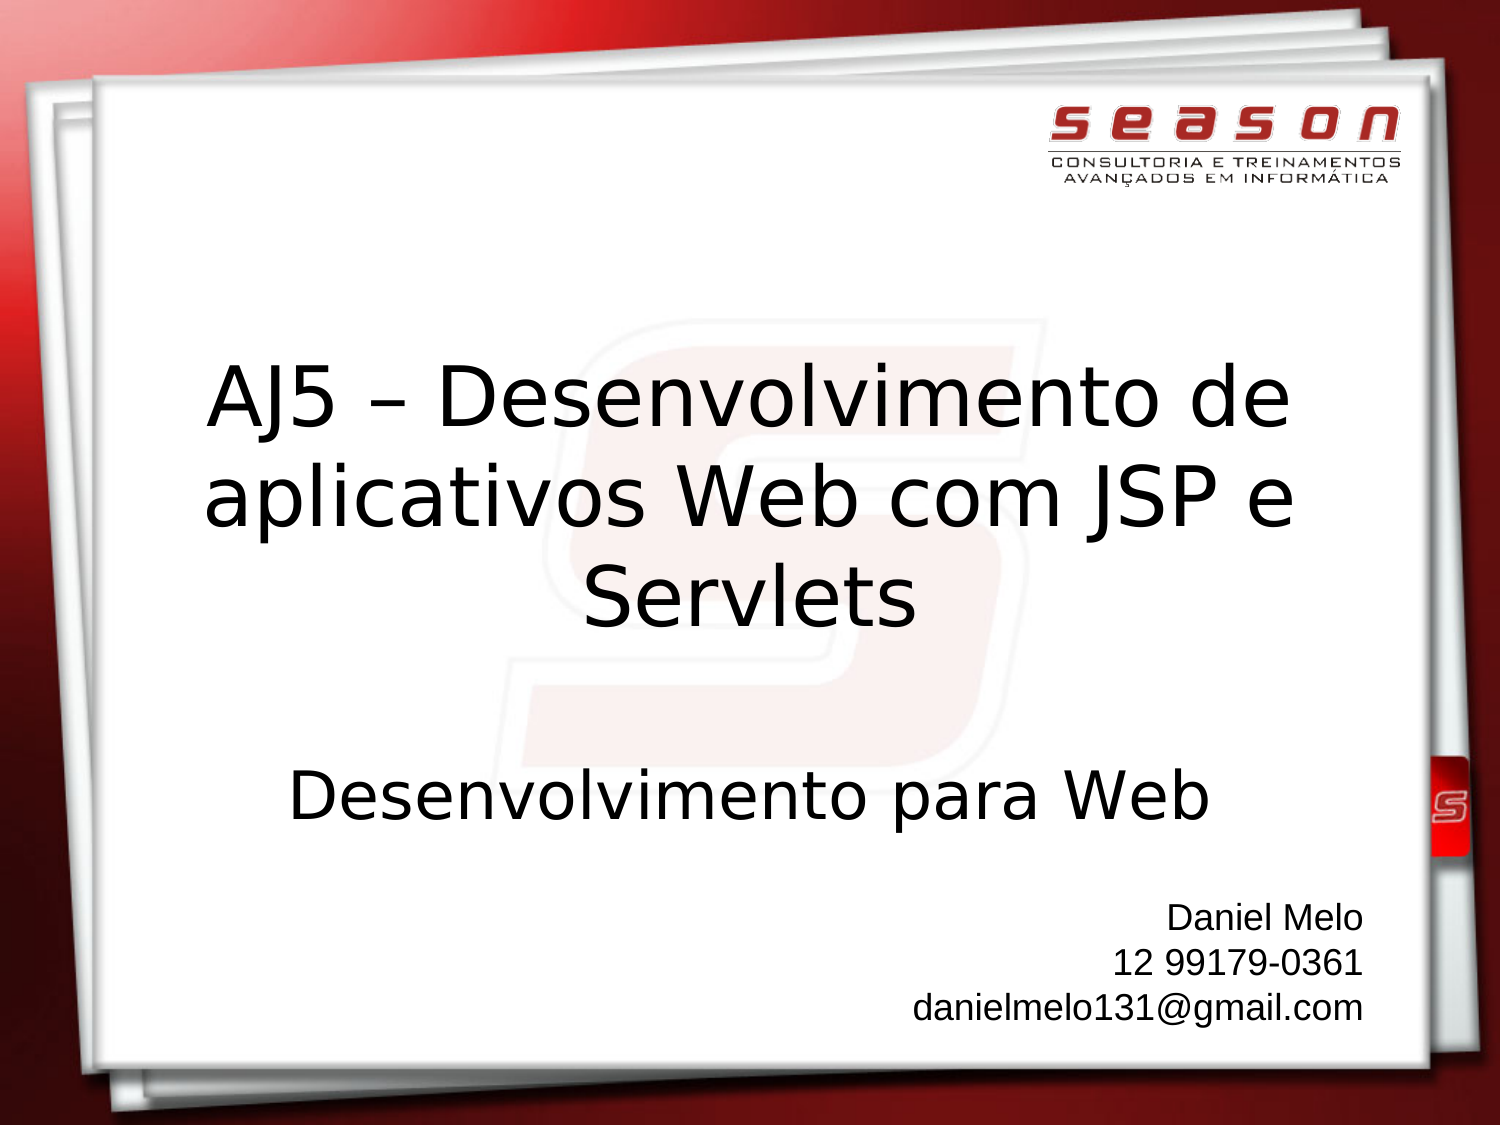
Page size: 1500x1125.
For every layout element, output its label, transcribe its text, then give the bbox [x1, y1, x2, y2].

picture [0, 0, 1500, 1125]
title AJ5 – Desenvolvimento de aplicativos Web com JSP e Servlets Desenvolvimento para Web [112, 335, 1388, 842]
text_box Daniel Melo 12 99179-0361 danielmelo131@gmail.com [897, 885, 1382, 1052]
